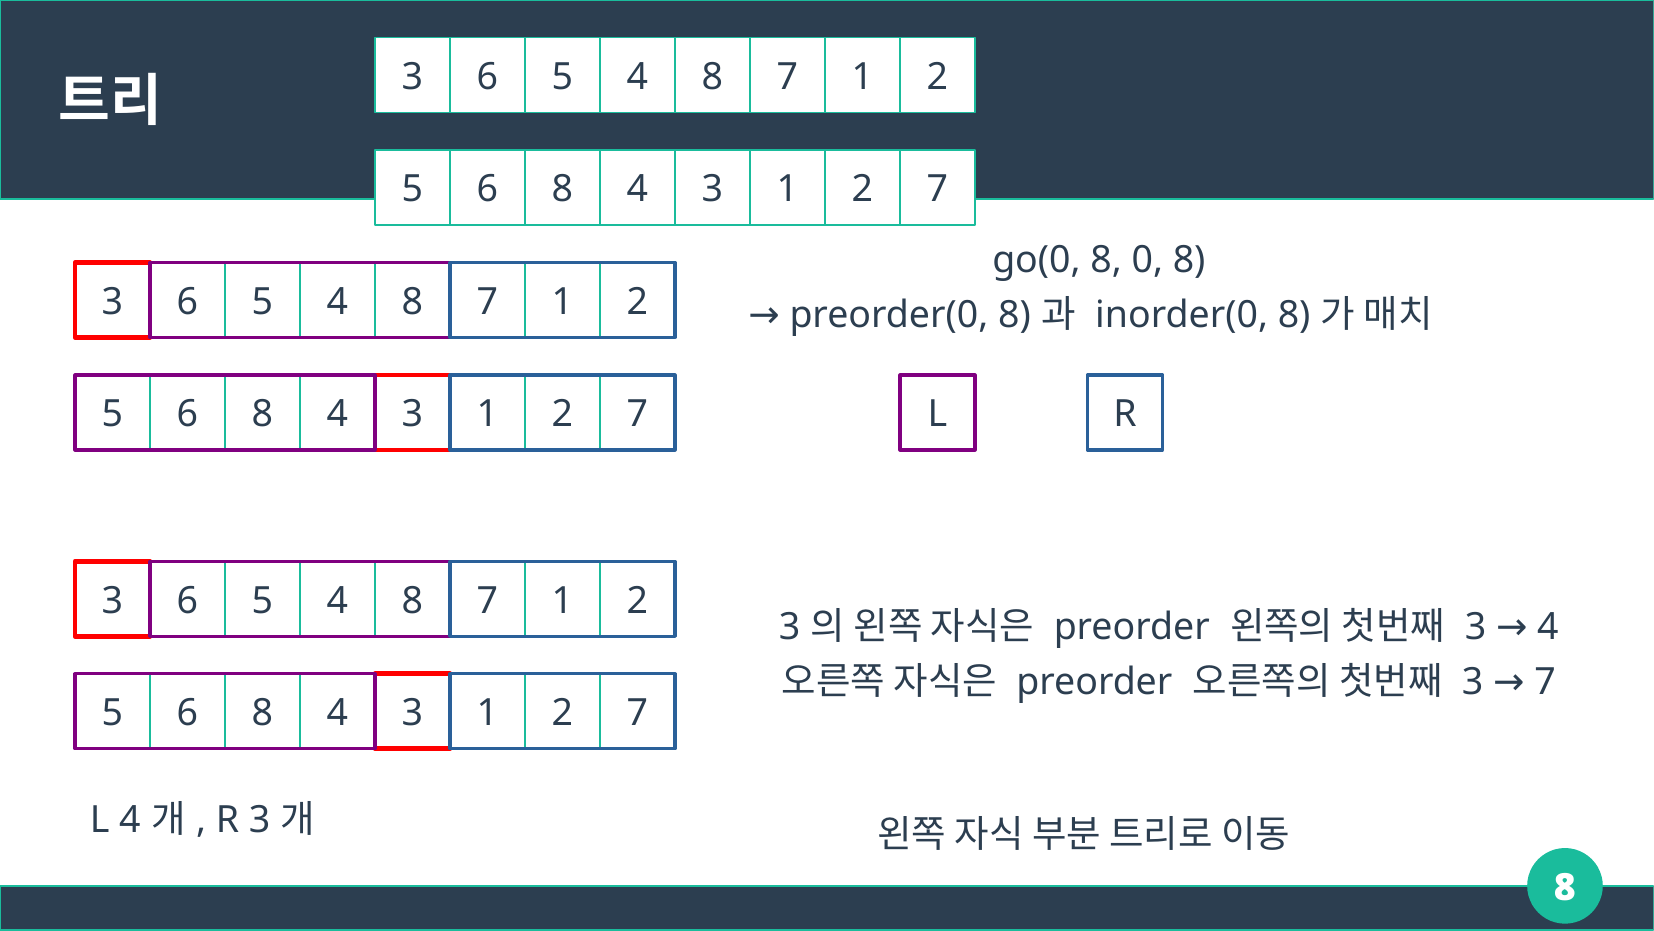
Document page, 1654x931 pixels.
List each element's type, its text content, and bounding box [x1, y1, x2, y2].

text_box 2 [600, 264, 673, 336]
text_box 8 [225, 675, 300, 747]
text_box 7 [600, 377, 673, 448]
text_box 5 [375, 150, 450, 226]
text_box 5 [225, 264, 300, 336]
text_box [112, 441, 526, 526]
text_box 왼쪽 자식 부분 트리로 이동 [862, 796, 1306, 866]
text_box 4 [300, 563, 375, 635]
text_box 4 [300, 264, 375, 336]
text_box 7 [900, 150, 976, 226]
text_box 1 [525, 264, 600, 336]
text_box 4 [300, 377, 373, 441]
text_box 3 [375, 37, 450, 113]
text_box 2 [600, 563, 673, 635]
text_box 5 [77, 377, 150, 448]
text_box 7 [750, 37, 825, 113]
text_box 4 [600, 37, 675, 113]
text_box 8 [675, 37, 750, 113]
text_box 2 [825, 150, 900, 226]
text_box 1 [525, 563, 600, 635]
text_box 3 [77, 265, 148, 335]
text_box 8 [225, 377, 300, 441]
text_box 3 [77, 564, 148, 634]
text_box 1 [452, 675, 525, 747]
text_box 6 [152, 563, 225, 635]
text_box 6 [150, 377, 225, 441]
text_box 3 [377, 676, 448, 746]
text_box 6 [152, 264, 225, 336]
text_box 1 [452, 377, 525, 441]
text_box L 4개, R 3개 [75, 781, 488, 862]
text_box 5 [77, 675, 150, 747]
text_box 4 [600, 150, 675, 226]
text_box 1 [750, 150, 825, 226]
text_box 3 [675, 150, 750, 226]
text_box 5 [225, 563, 300, 635]
text_box 4 [300, 675, 373, 747]
text_box 3 [377, 377, 448, 441]
text_box 6 [450, 37, 525, 113]
text_box R [1087, 375, 1163, 451]
text_box 5 [525, 37, 600, 113]
text_box 8 [375, 563, 448, 635]
text_box 8 [525, 150, 600, 226]
text_box L [900, 375, 976, 451]
title 트리 [59, 37, 1595, 155]
text_box 2 [900, 37, 976, 113]
text_box 2 [525, 675, 600, 747]
text_box 7 [452, 563, 525, 635]
text_box 6 [450, 150, 525, 226]
text_box 7 [452, 264, 525, 336]
text_box 8 [375, 264, 448, 336]
text_box 3의 왼쪽 자식은 preorder 왼쪽의 첫번째 3 → 4 오른쪽 자식은 preorder 오른쪽의 첫번째 3 → 7 [764, 588, 1579, 713]
text_box 1 [825, 37, 900, 113]
text_box 7 [600, 675, 673, 747]
text_box go(0, 8, 0, 8) → preorder(0, 8)과 inorder(0, 8)가 매치 [733, 225, 1470, 346]
text_box 2 [525, 377, 600, 448]
text_box 6 [150, 675, 225, 747]
